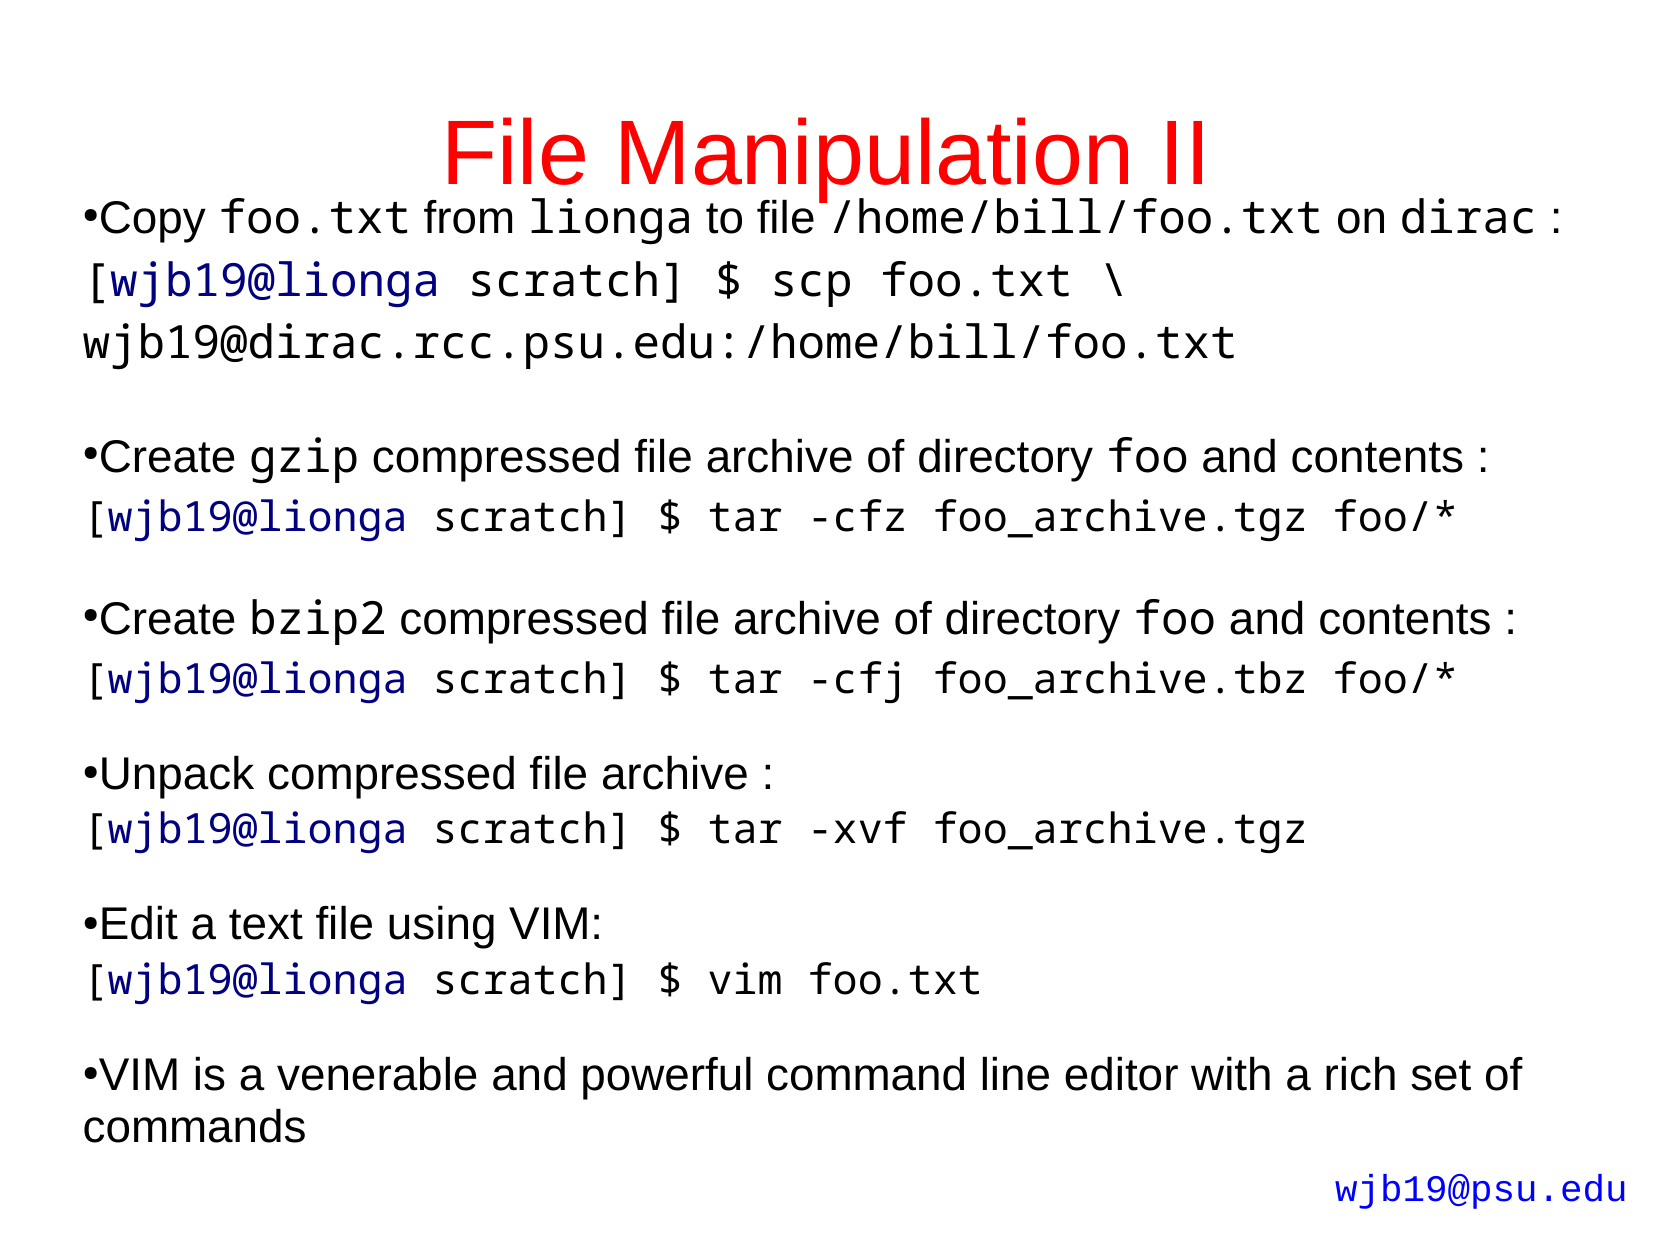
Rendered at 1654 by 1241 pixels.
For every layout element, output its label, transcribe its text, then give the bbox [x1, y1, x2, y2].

title File Manipulation II [82, 49, 1571, 221]
subtitle Copy foo.txt from lionga to file /home/bill/foo.txt on dirac : [wjb19@lionga scratch] $ scp foo.txt \ wjb19@dirac.rcc.psu.edu:/home/bill/foo.txt Create gzip compressed file archive of directory foo and contents : [wjb19@lionga scratch] $ tar -cfz foo_archive.tgz foo/* Create bzip2 compressed file archive of directory foo and contents : [wjb19@lionga scratch] $ tar -cfj foo_archive.tbz foo/* Unpack compressed file archive : [wjb19@lionga scratch] $ tar -xvf foo_archive.tgz Edit a text file using VIM: [wjb19@lionga scratch] $ vim foo.txt VIM is a venerable and powerful command line editor with a rich set of commands [82, 221, 1576, 1200]
text_box wjb19@psu.edu [1320, 1162, 1643, 1220]
